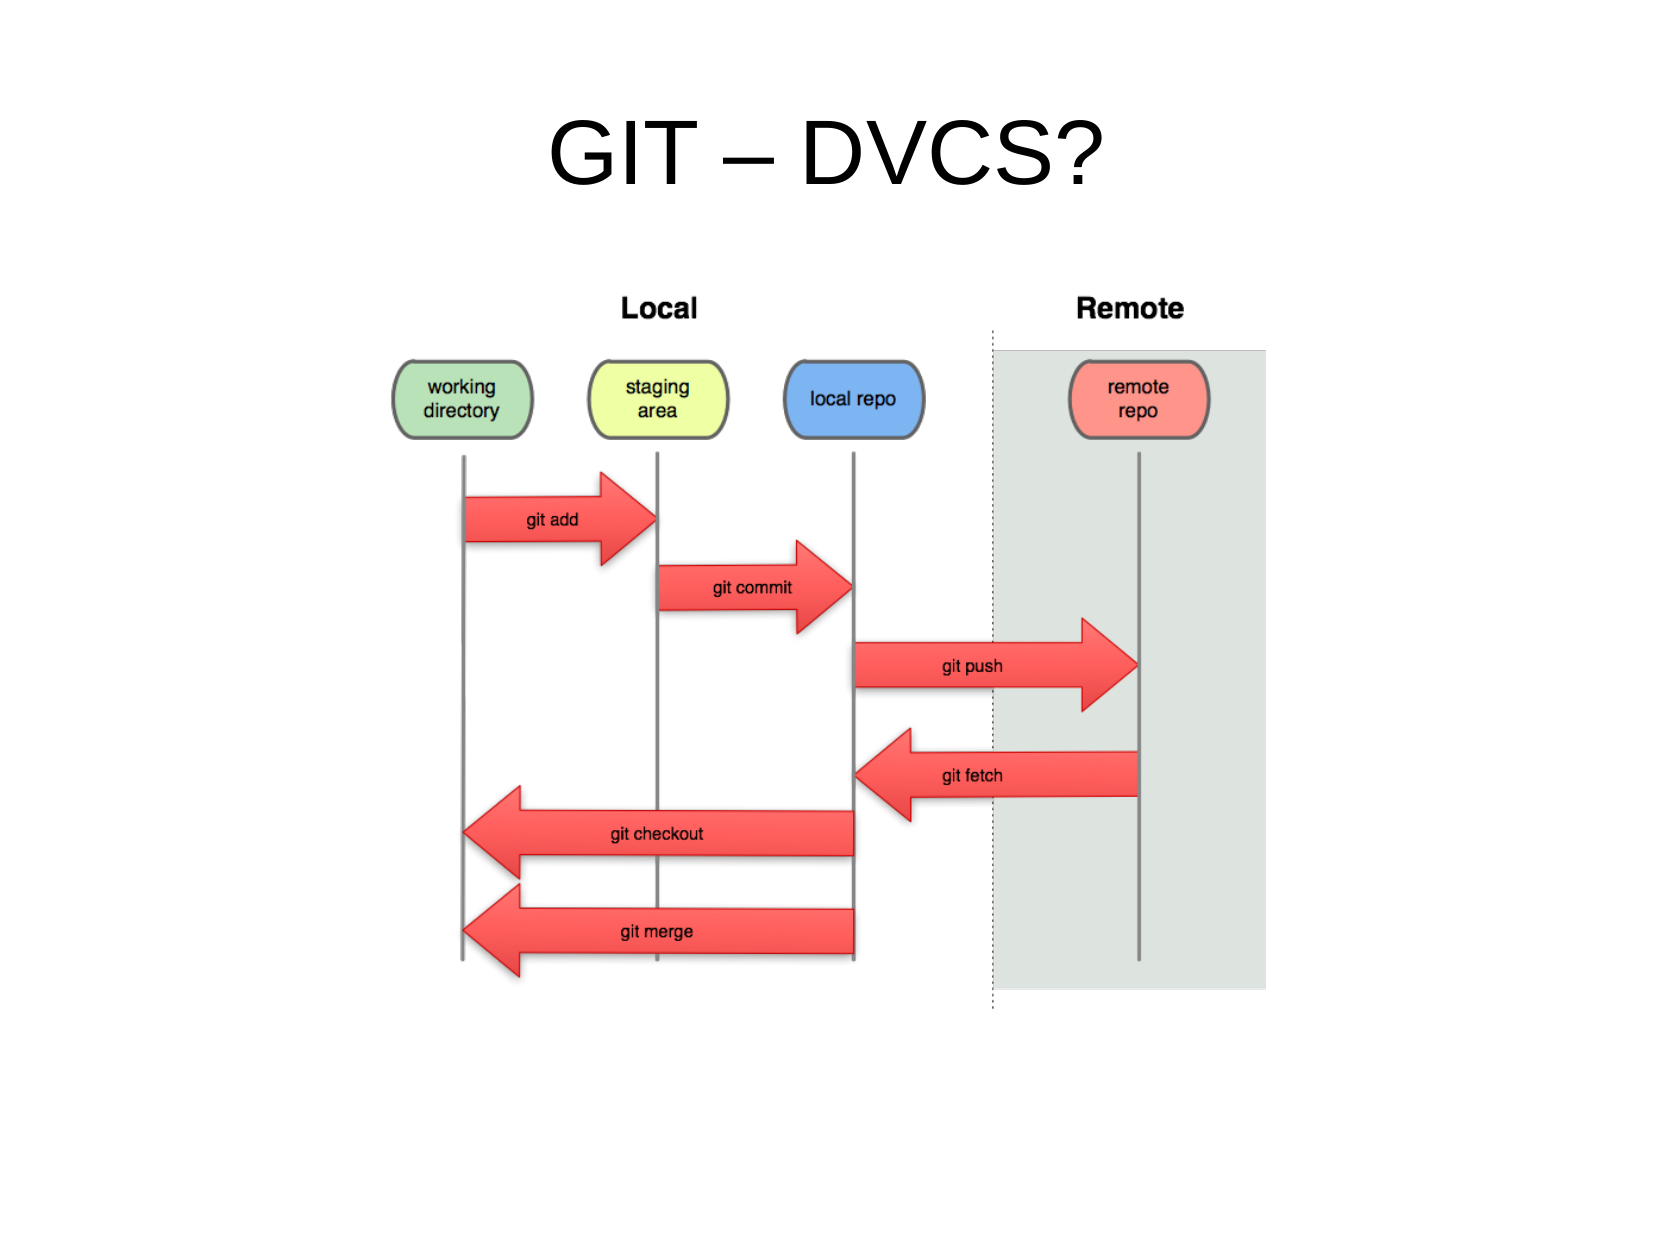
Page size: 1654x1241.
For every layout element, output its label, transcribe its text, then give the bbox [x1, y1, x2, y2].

title GIT – DVCS? [82, 49, 1571, 257]
picture [388, 290, 1266, 1010]
